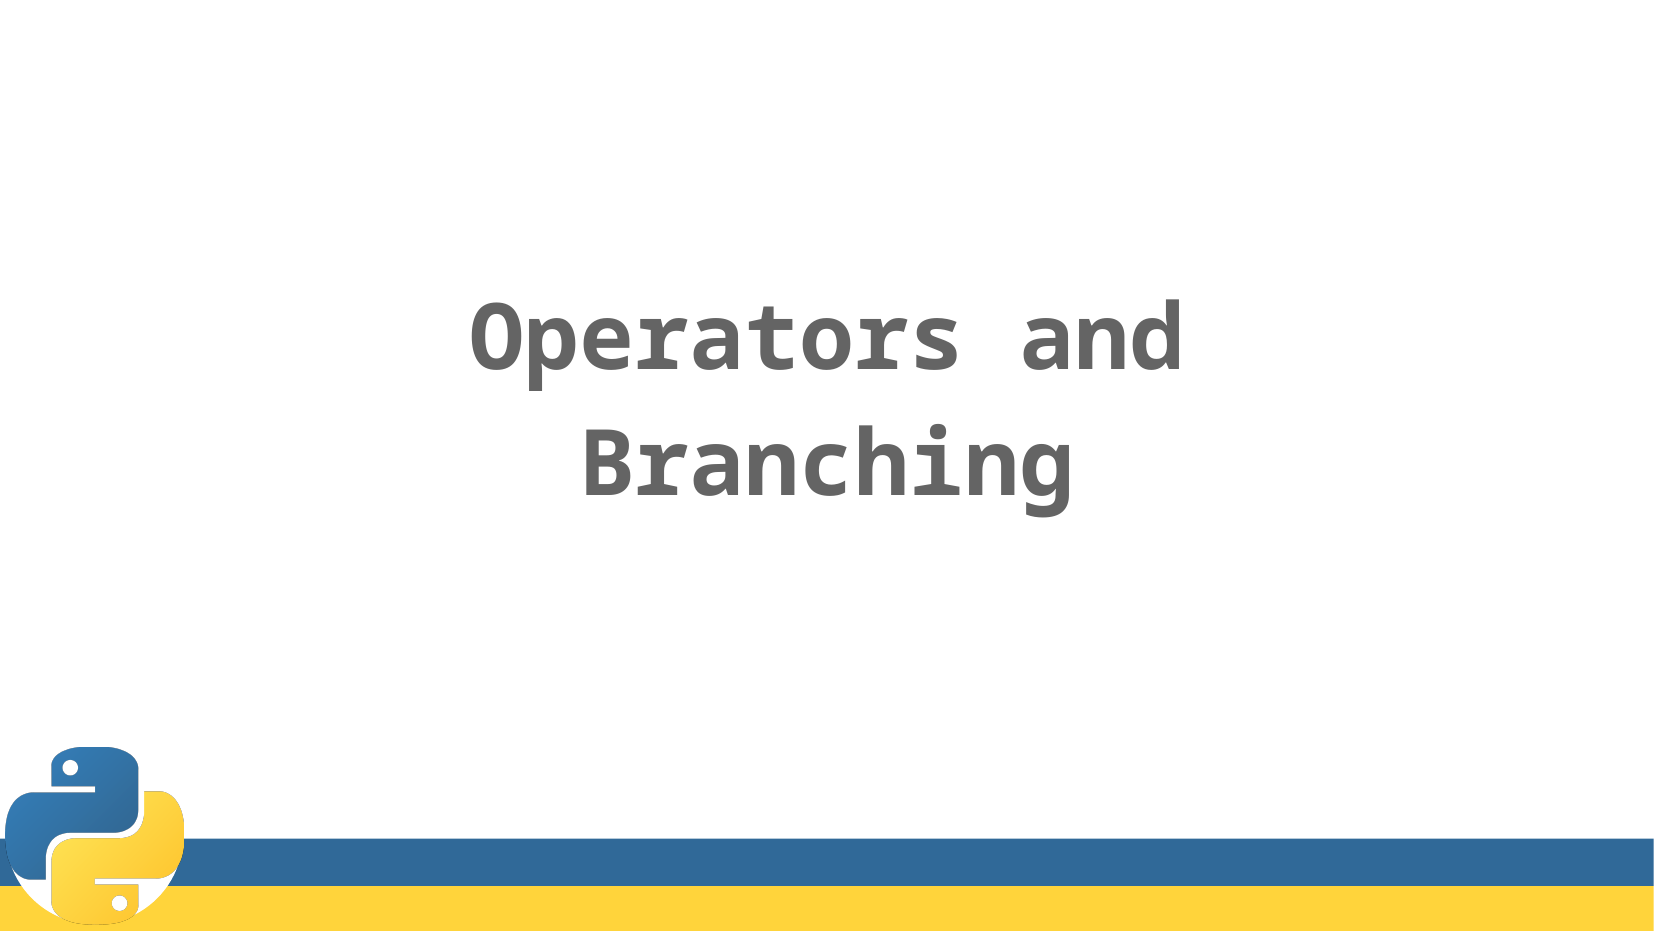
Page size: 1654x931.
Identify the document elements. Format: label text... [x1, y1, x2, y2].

picture [5, 747, 184, 925]
subtitle Operators and Branching [82, 37, 1571, 757]
